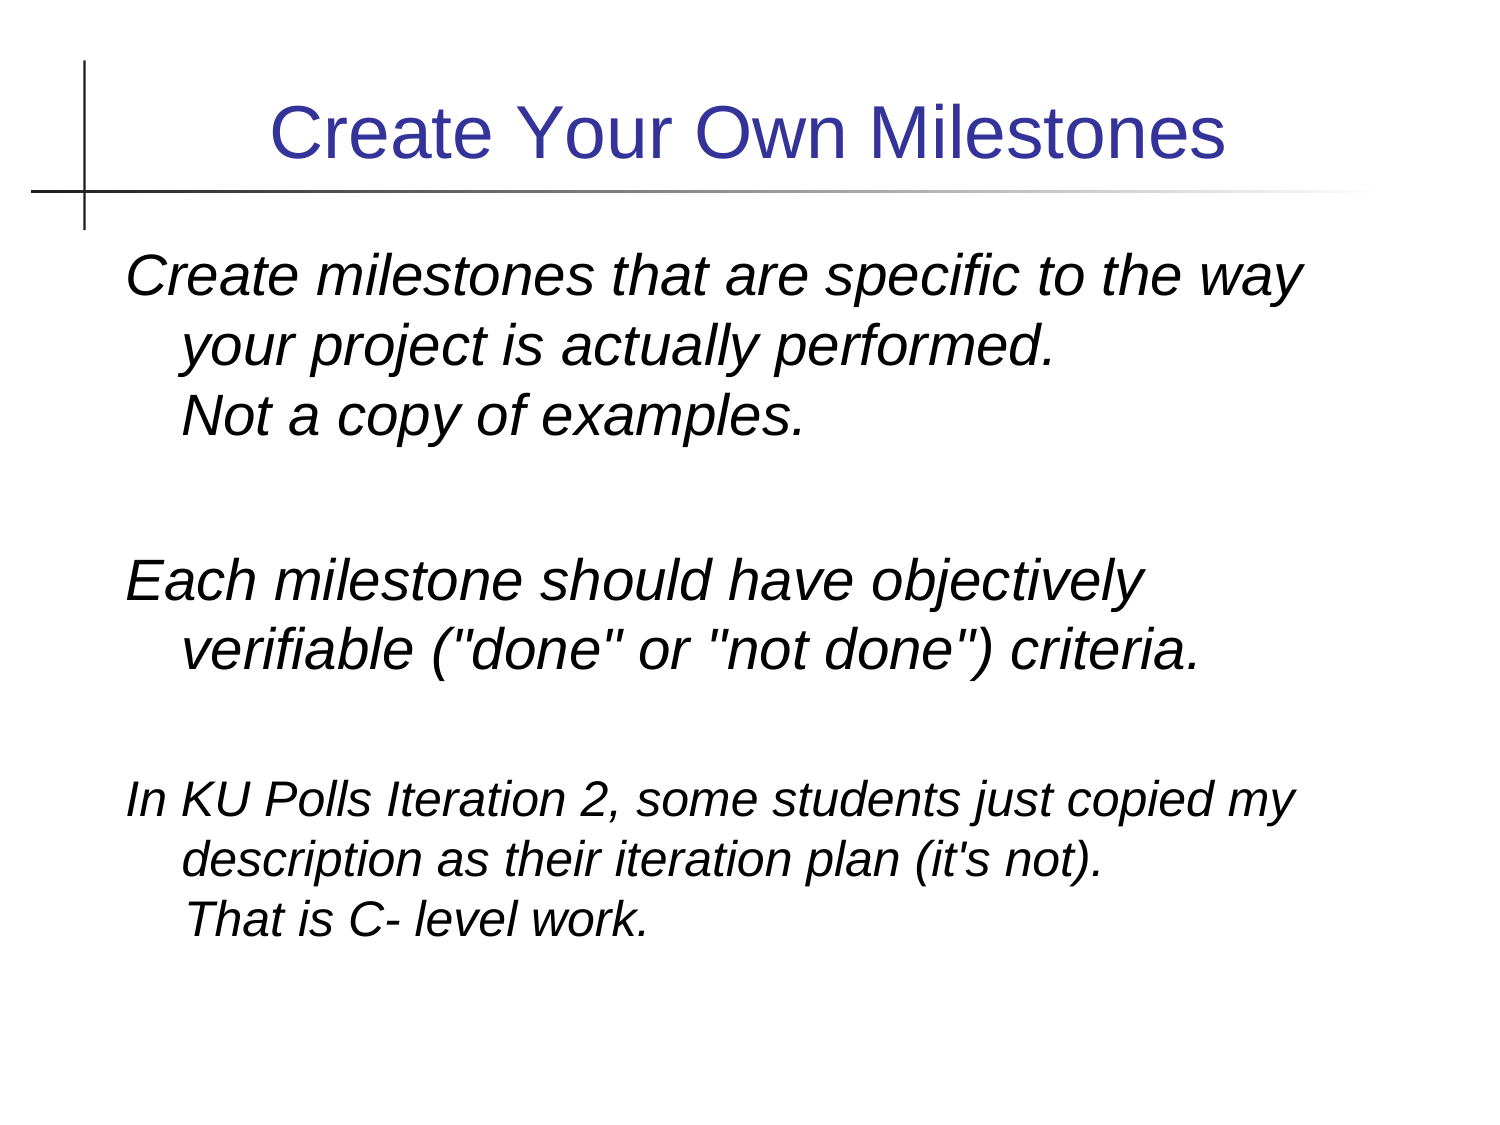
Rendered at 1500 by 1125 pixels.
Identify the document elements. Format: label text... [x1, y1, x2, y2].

list Create milestones that are specific to the way your project is actually performed. Not a copy of examples. Each milestone should have objectively verifiable ("done" or "not done") criteria. In KU Polls Iteration 2, some students just copied my description as their iteration plan (it's not). That is C- level work. [110, 229, 1408, 1081]
title Create Your Own Milestones [100, 42, 1397, 182]
